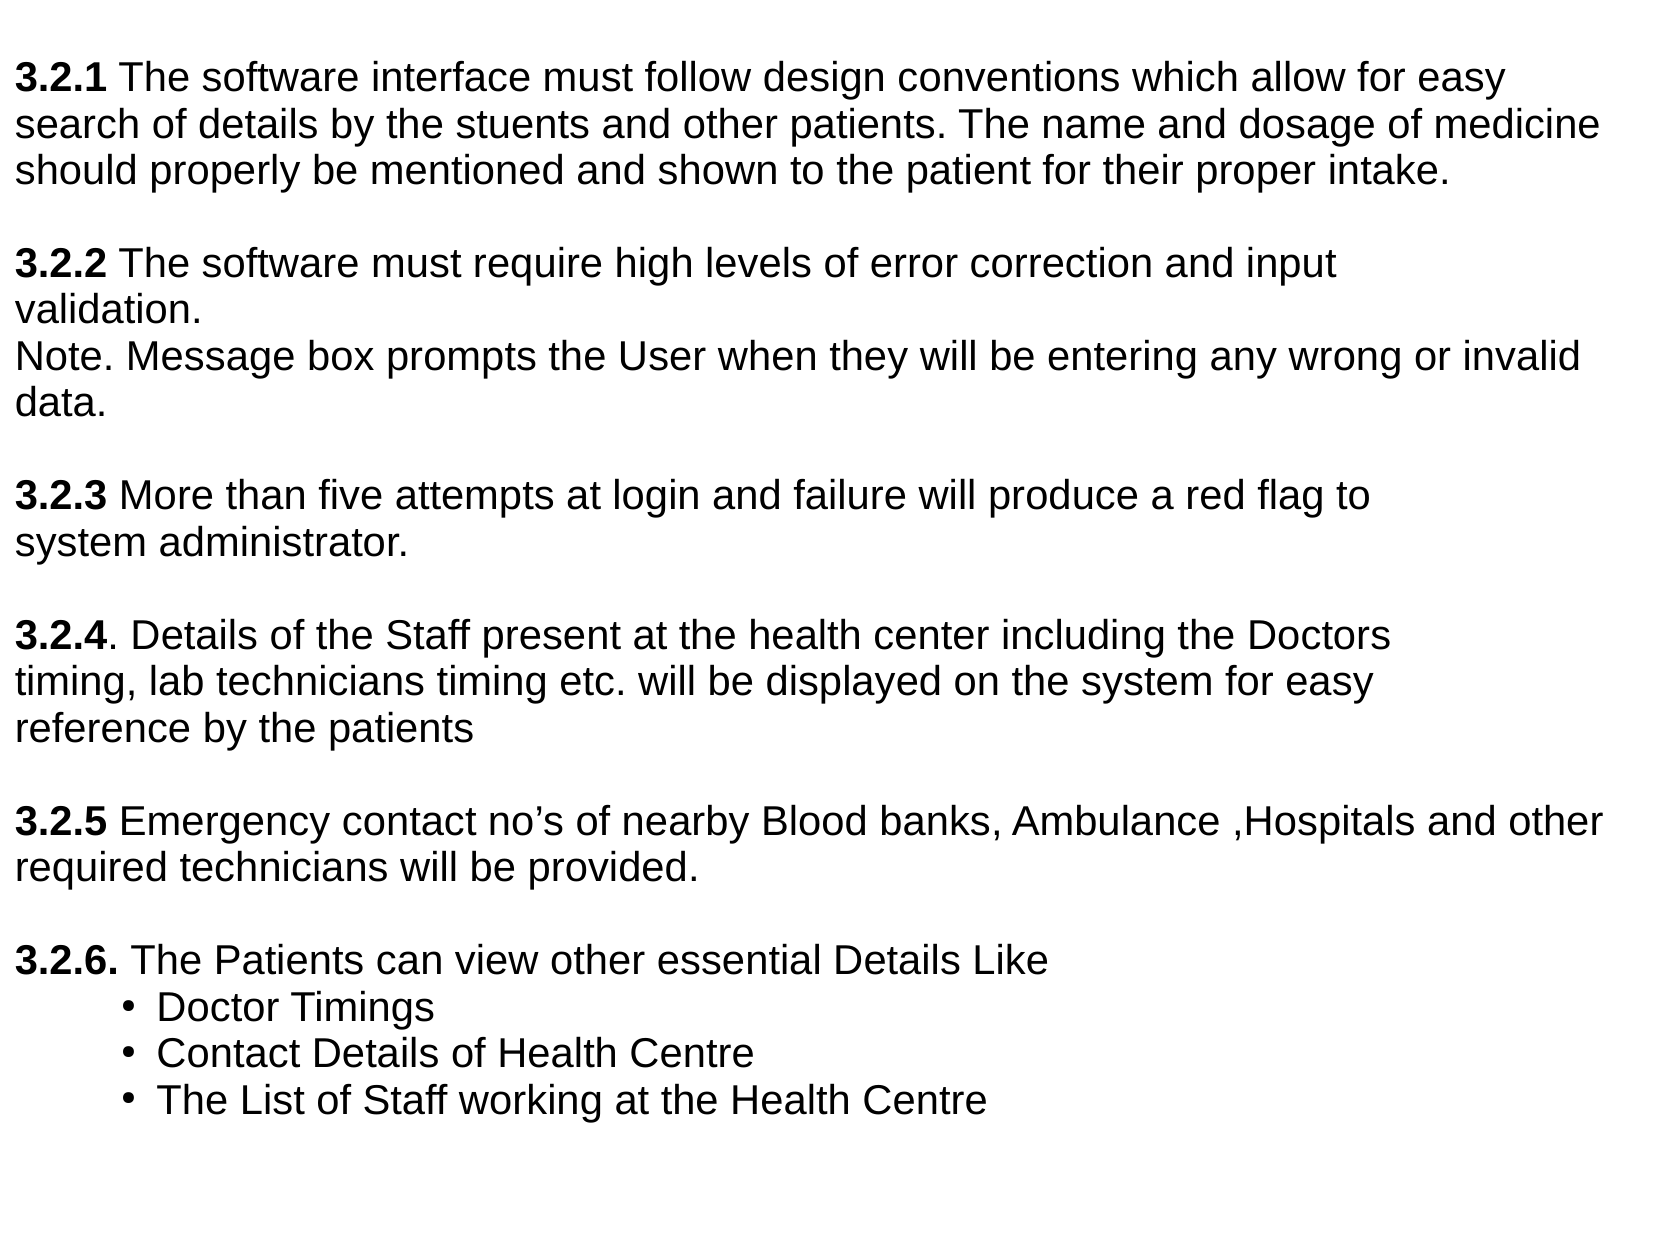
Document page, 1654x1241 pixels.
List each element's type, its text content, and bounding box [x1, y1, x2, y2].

text_box 3.2.1 The software interface must follow design conventions which allow for easy search of details by the stuents and other patients. The name and dosage of medicine should properly be mentioned and shown to the patient for their proper intake. 3.2.2 The software must require high levels of error correction and input validation. Note. Message box prompts the User when they will be entering any wrong or invalid data. 3.2.3 More than five attempts at login and failure will produce a red flag to system administrator. 3.2.4. Details of the Staff present at the health center including the Doctors timing, lab technicians timing etc. will be displayed on the system for easy reference by the patients 3.2.5 Emergency contact no’s of nearby Blood banks, Ambulance ,Hospitals and other required technicians will be provided. 3.2.6. The Patients can view other essential Details Like Doctor Timings Contact Details of Health Centre The List of Staff working at the Health Centre [0, 0, 1654, 1217]
